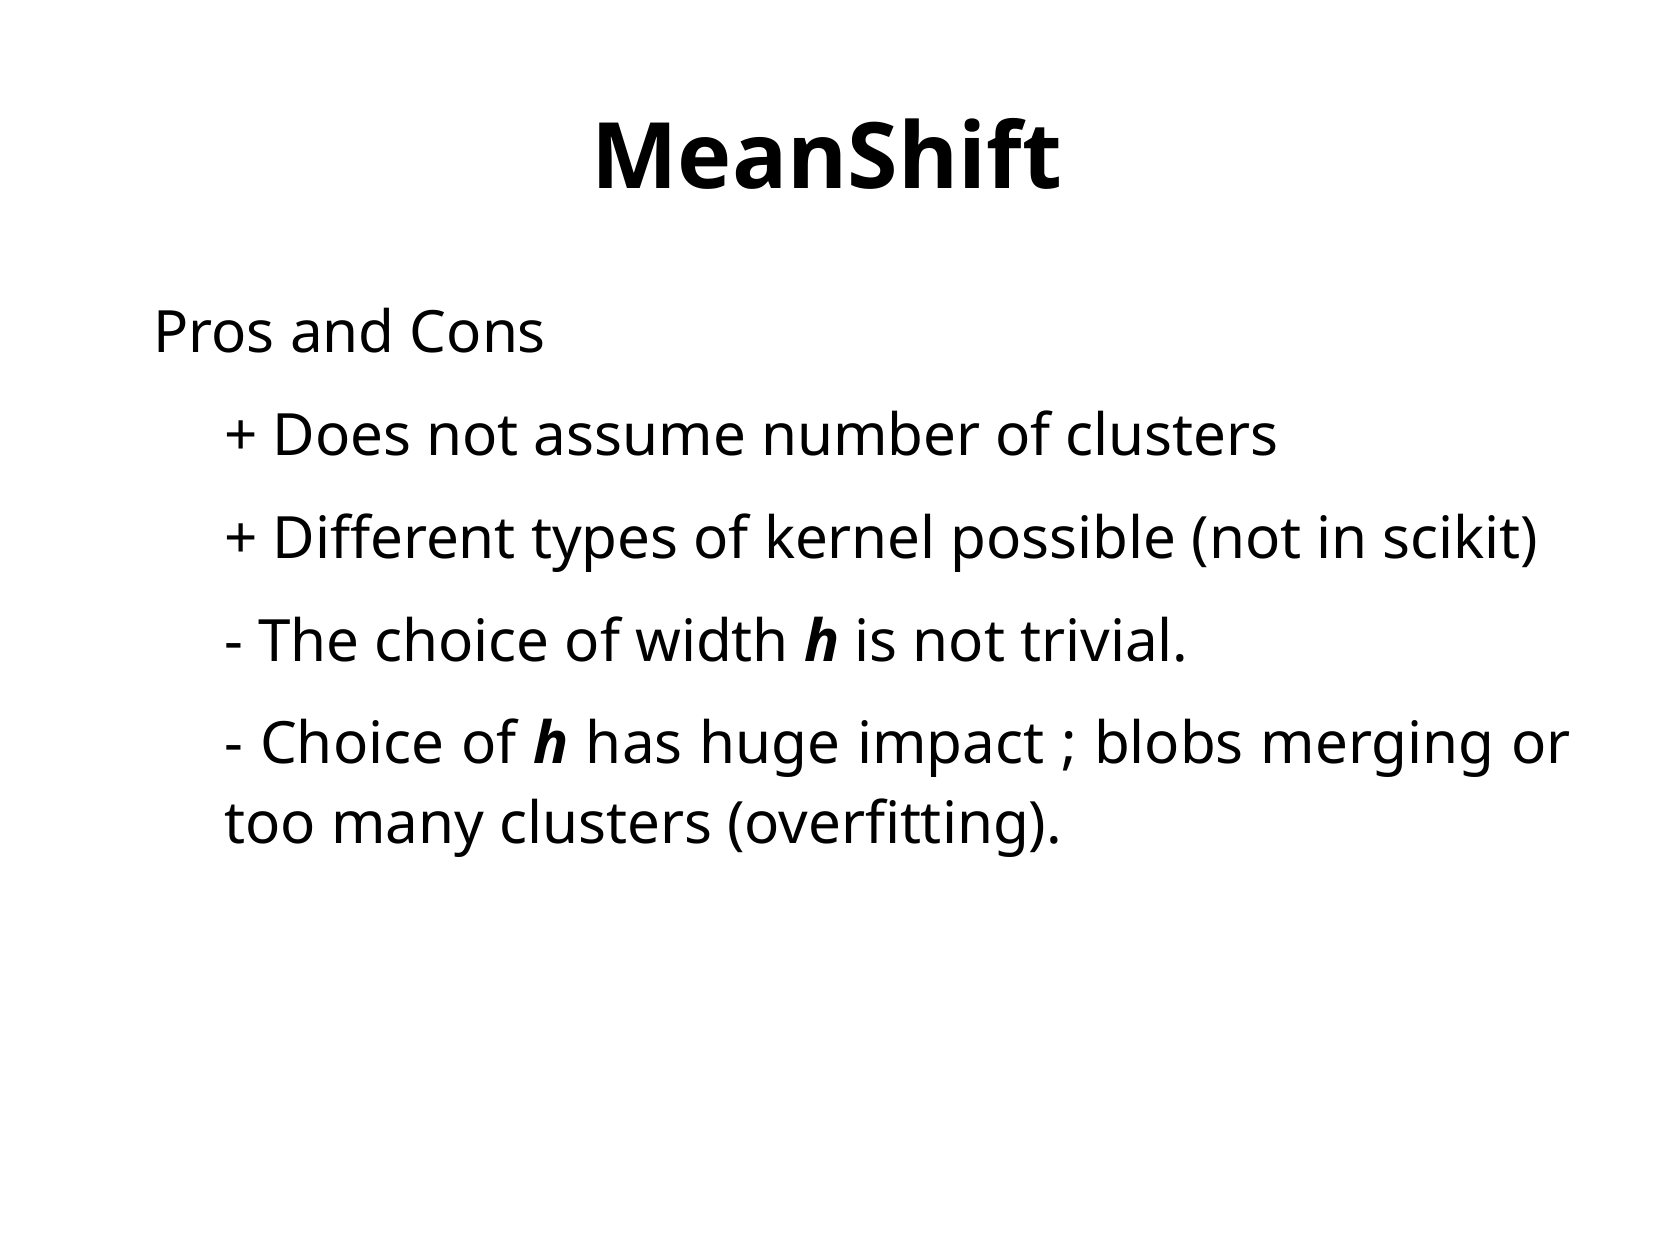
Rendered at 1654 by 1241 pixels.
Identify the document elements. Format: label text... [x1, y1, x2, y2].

title MeanShift [82, 49, 1571, 257]
list Pros and Cons + Does not assume number of clusters + Different types of kernel possible (not in scikit) - The choice of width h is not trivial. - Choice of h has huge impact ; blobs merging or too many clusters (overfitting). [82, 290, 1571, 1010]
